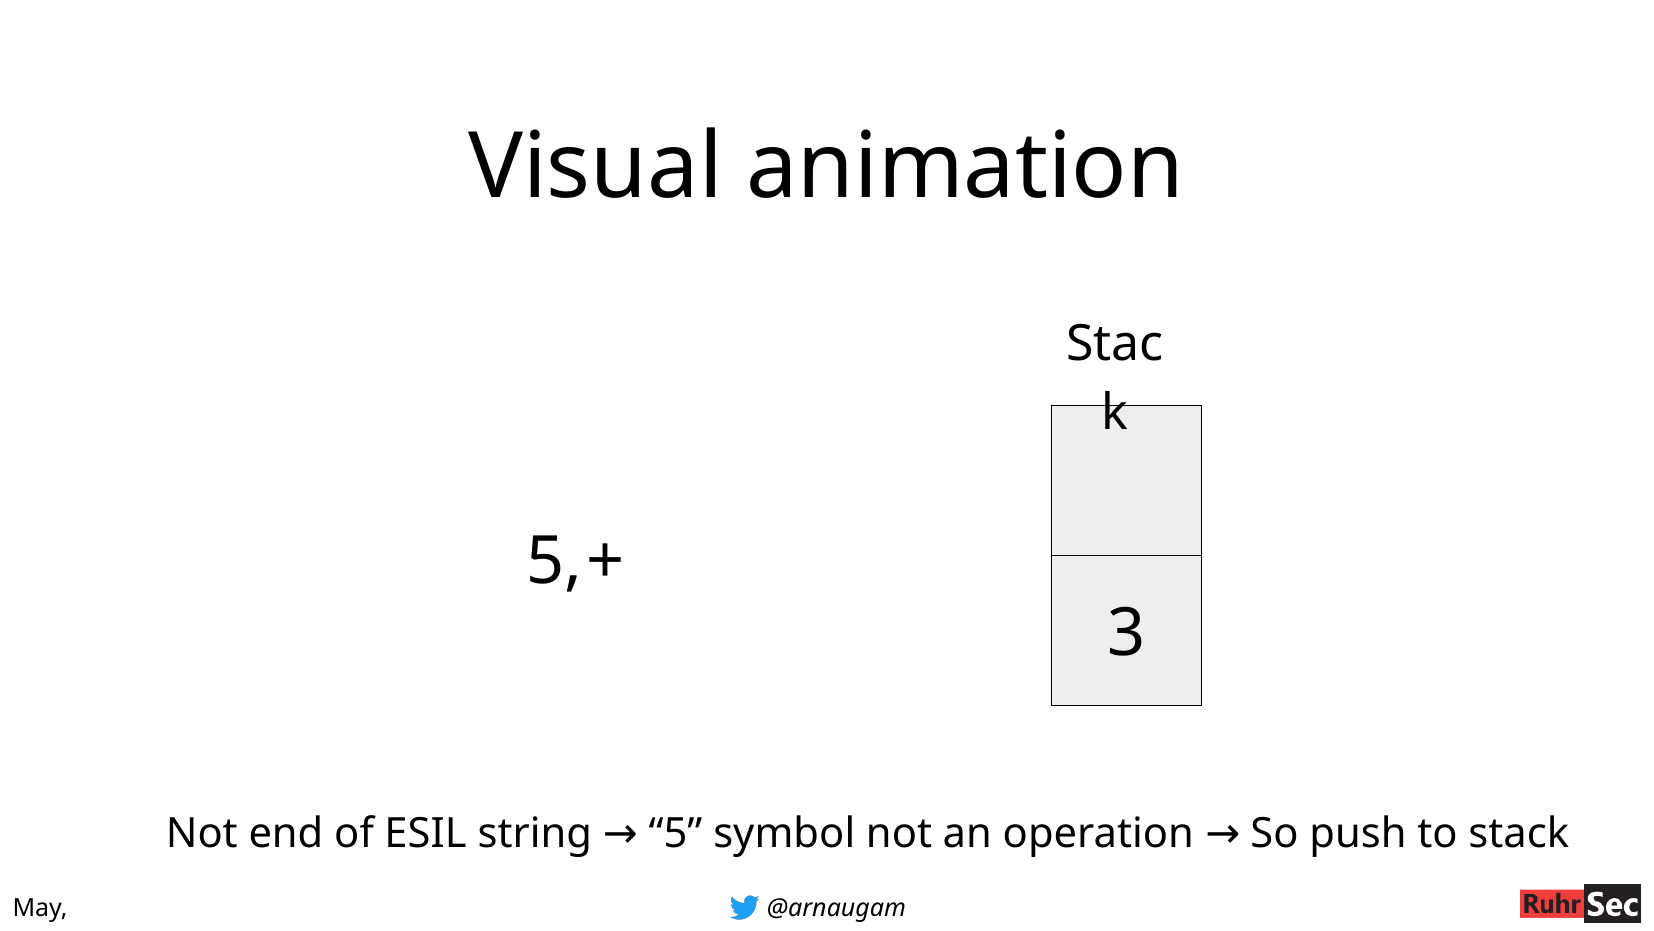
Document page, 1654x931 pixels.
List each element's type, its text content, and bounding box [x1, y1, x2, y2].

text_box + [571, 505, 662, 601]
picture [721, 884, 768, 931]
title Visual animation [82, 84, 1571, 240]
picture [1520, 884, 1641, 923]
text_box [1051, 405, 1202, 556]
text_box 5, [511, 505, 571, 601]
text_box Not end of ESIL string → “5” symbol not an operation → So push to stack [151, 795, 1501, 861]
text_box Stack [1051, 300, 1202, 375]
text_box [1109, 405, 1118, 415]
text_box 3 [1051, 556, 1202, 706]
